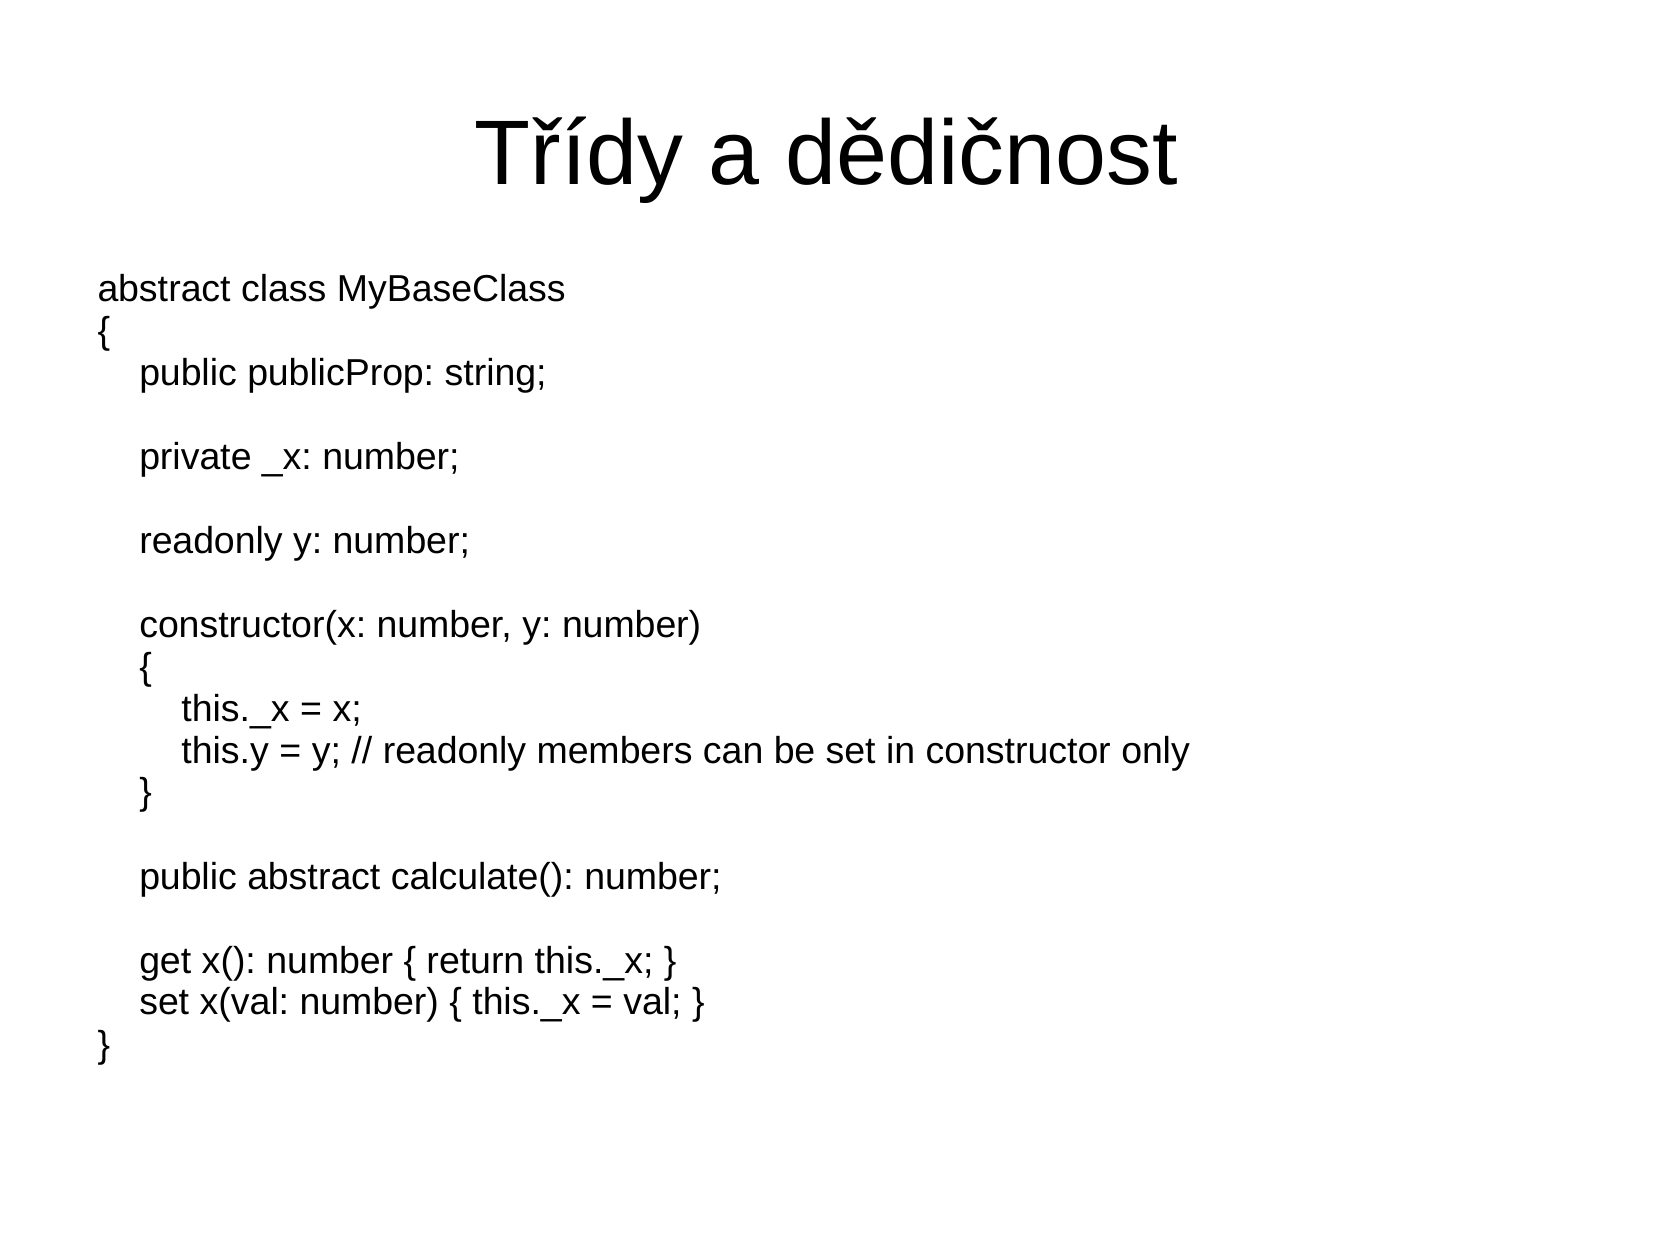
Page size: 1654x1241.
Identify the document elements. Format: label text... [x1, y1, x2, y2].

text_box abstract class MyBaseClass { public publicProp: string; private _x: number; readonly y: number; constructor(x: number, y: number) { this._x = x; this.y = y; // readonly members can be set in constructor only } public abstract calculate(): number; get x(): number { return this._x; } set x(val: number) { this._x = val; } } [82, 259, 1548, 1064]
title Třídy a dědičnost [82, 49, 1571, 257]
